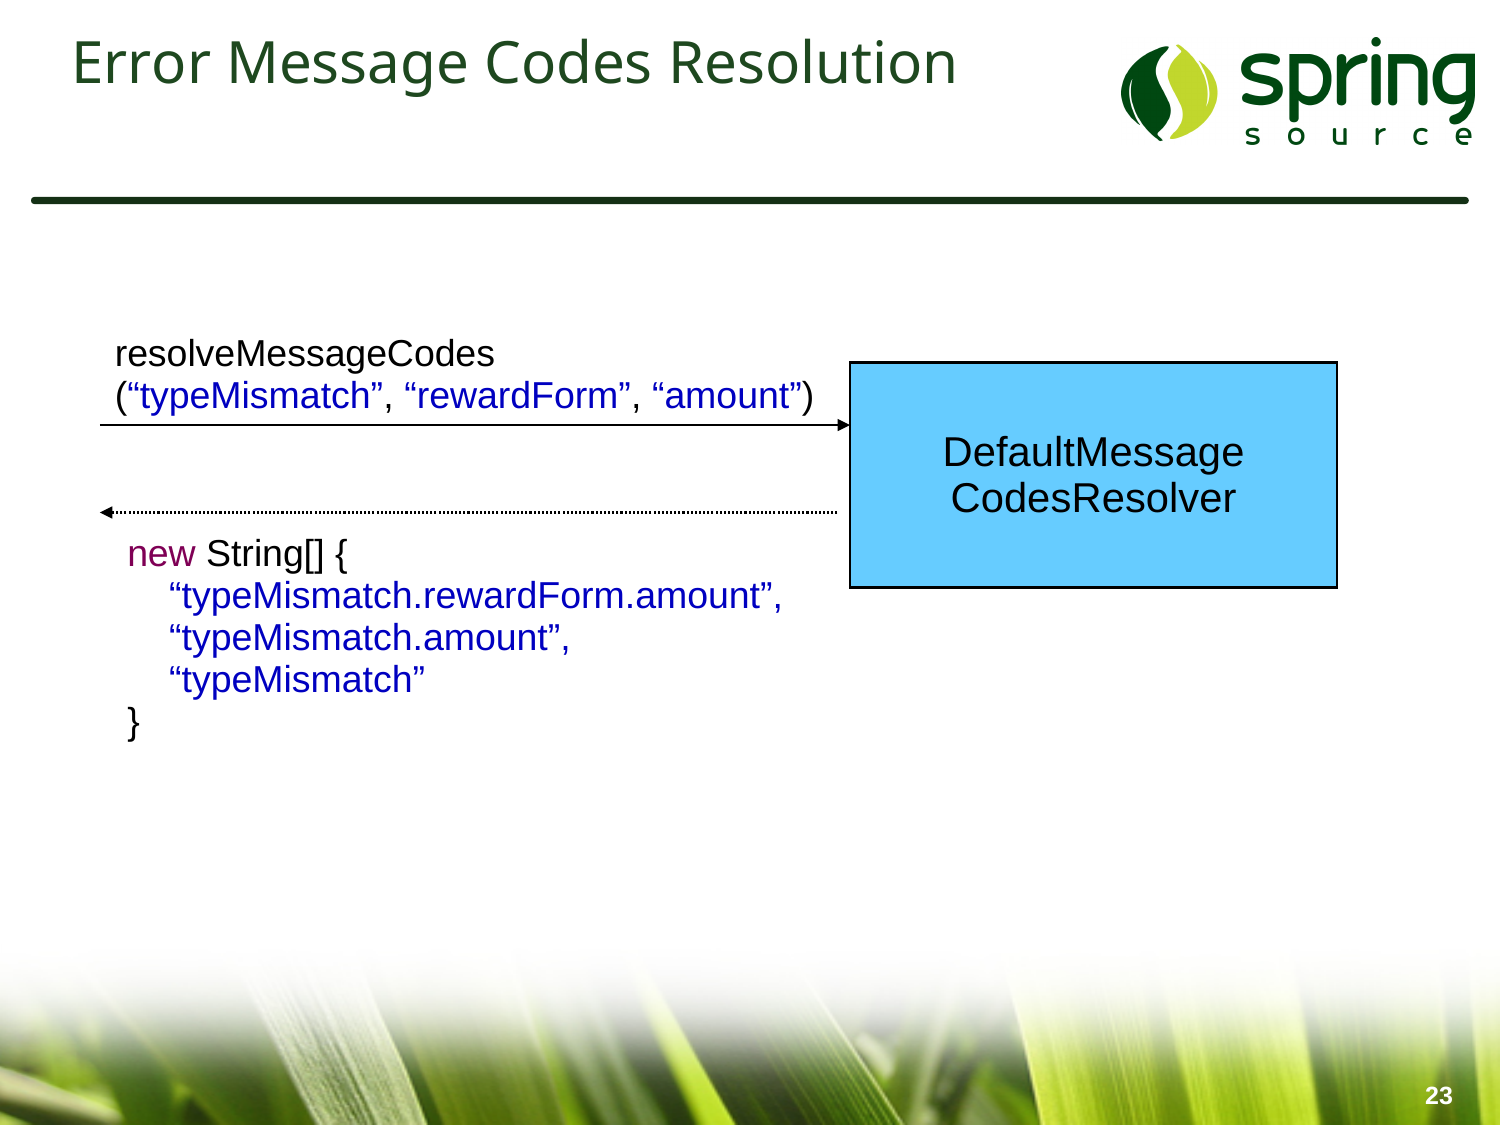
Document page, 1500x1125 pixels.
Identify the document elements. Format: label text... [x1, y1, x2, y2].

text_box DefaultMessage CodesResolver [849, 362, 1338, 588]
title Error Message Codes Resolution [56, 13, 1089, 176]
text_box new String[] { “typeMismatch.rewardForm.amount”, “typeMismatch.amount”, “typeMismatch” } [112, 525, 838, 751]
picture [0, 944, 1500, 1125]
picture [1121, 37, 1475, 145]
text_box resolveMessageCodes (“typeMismatch”, “rewardForm”, “amount”) [99, 324, 1101, 425]
